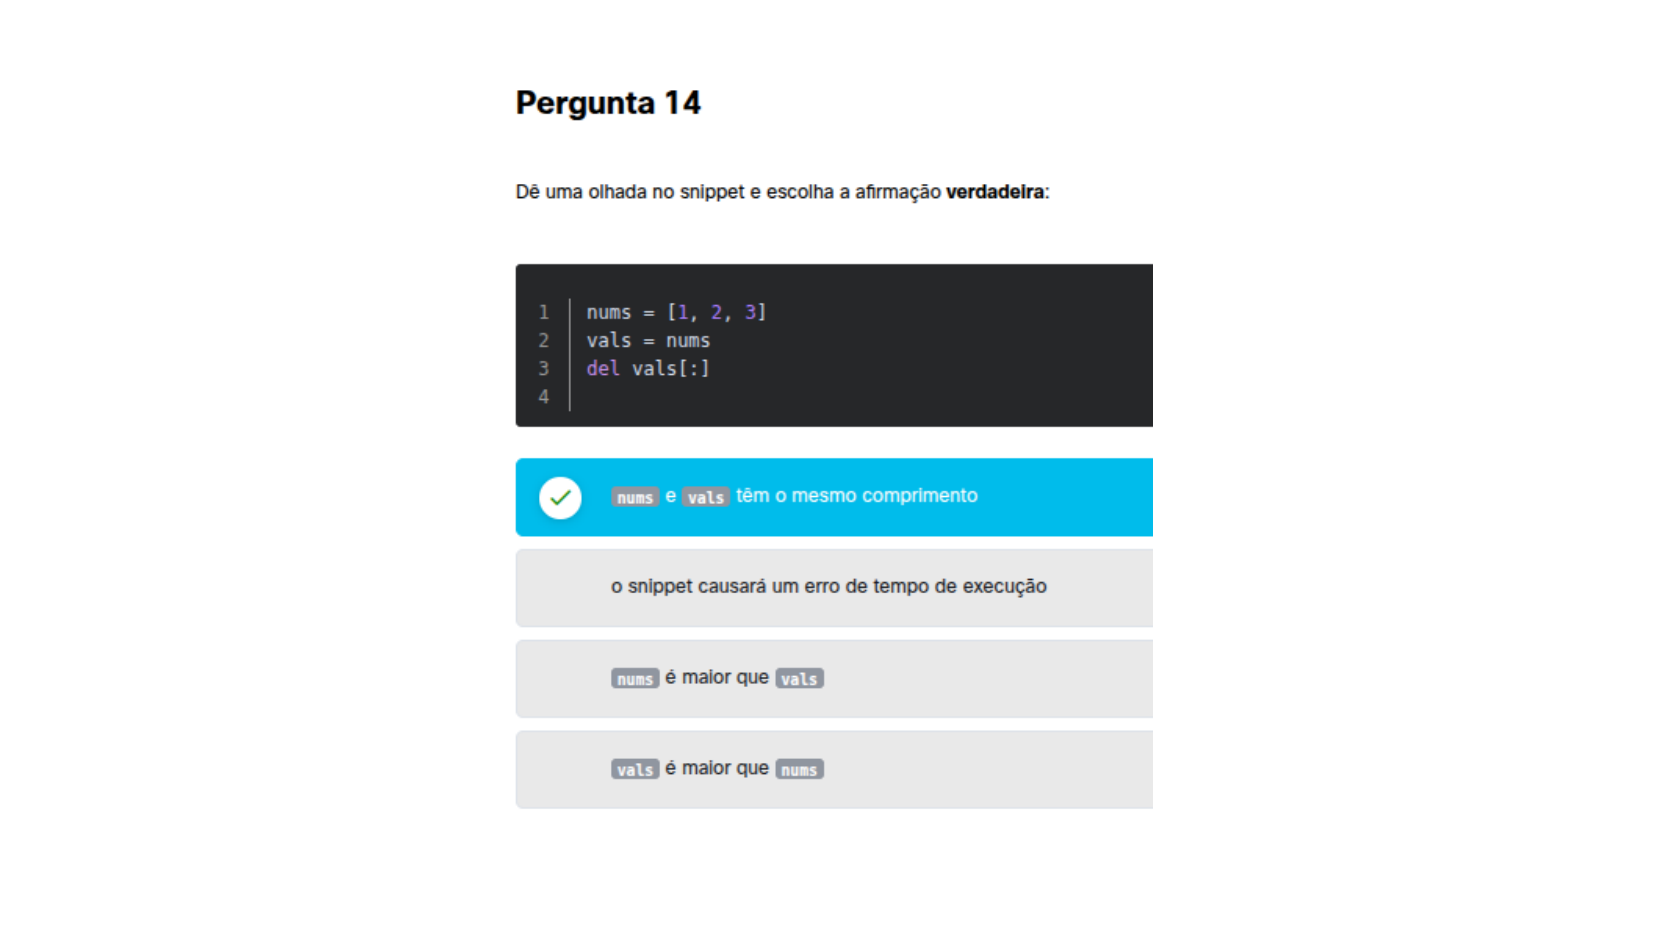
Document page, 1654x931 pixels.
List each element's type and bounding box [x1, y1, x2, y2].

picture [502, 75, 1153, 856]
picture [666, 491, 676, 502]
picture [682, 487, 730, 506]
picture [737, 488, 769, 502]
picture [863, 488, 977, 505]
picture [612, 487, 659, 506]
picture [793, 491, 856, 502]
picture [540, 477, 581, 519]
picture [776, 491, 786, 502]
